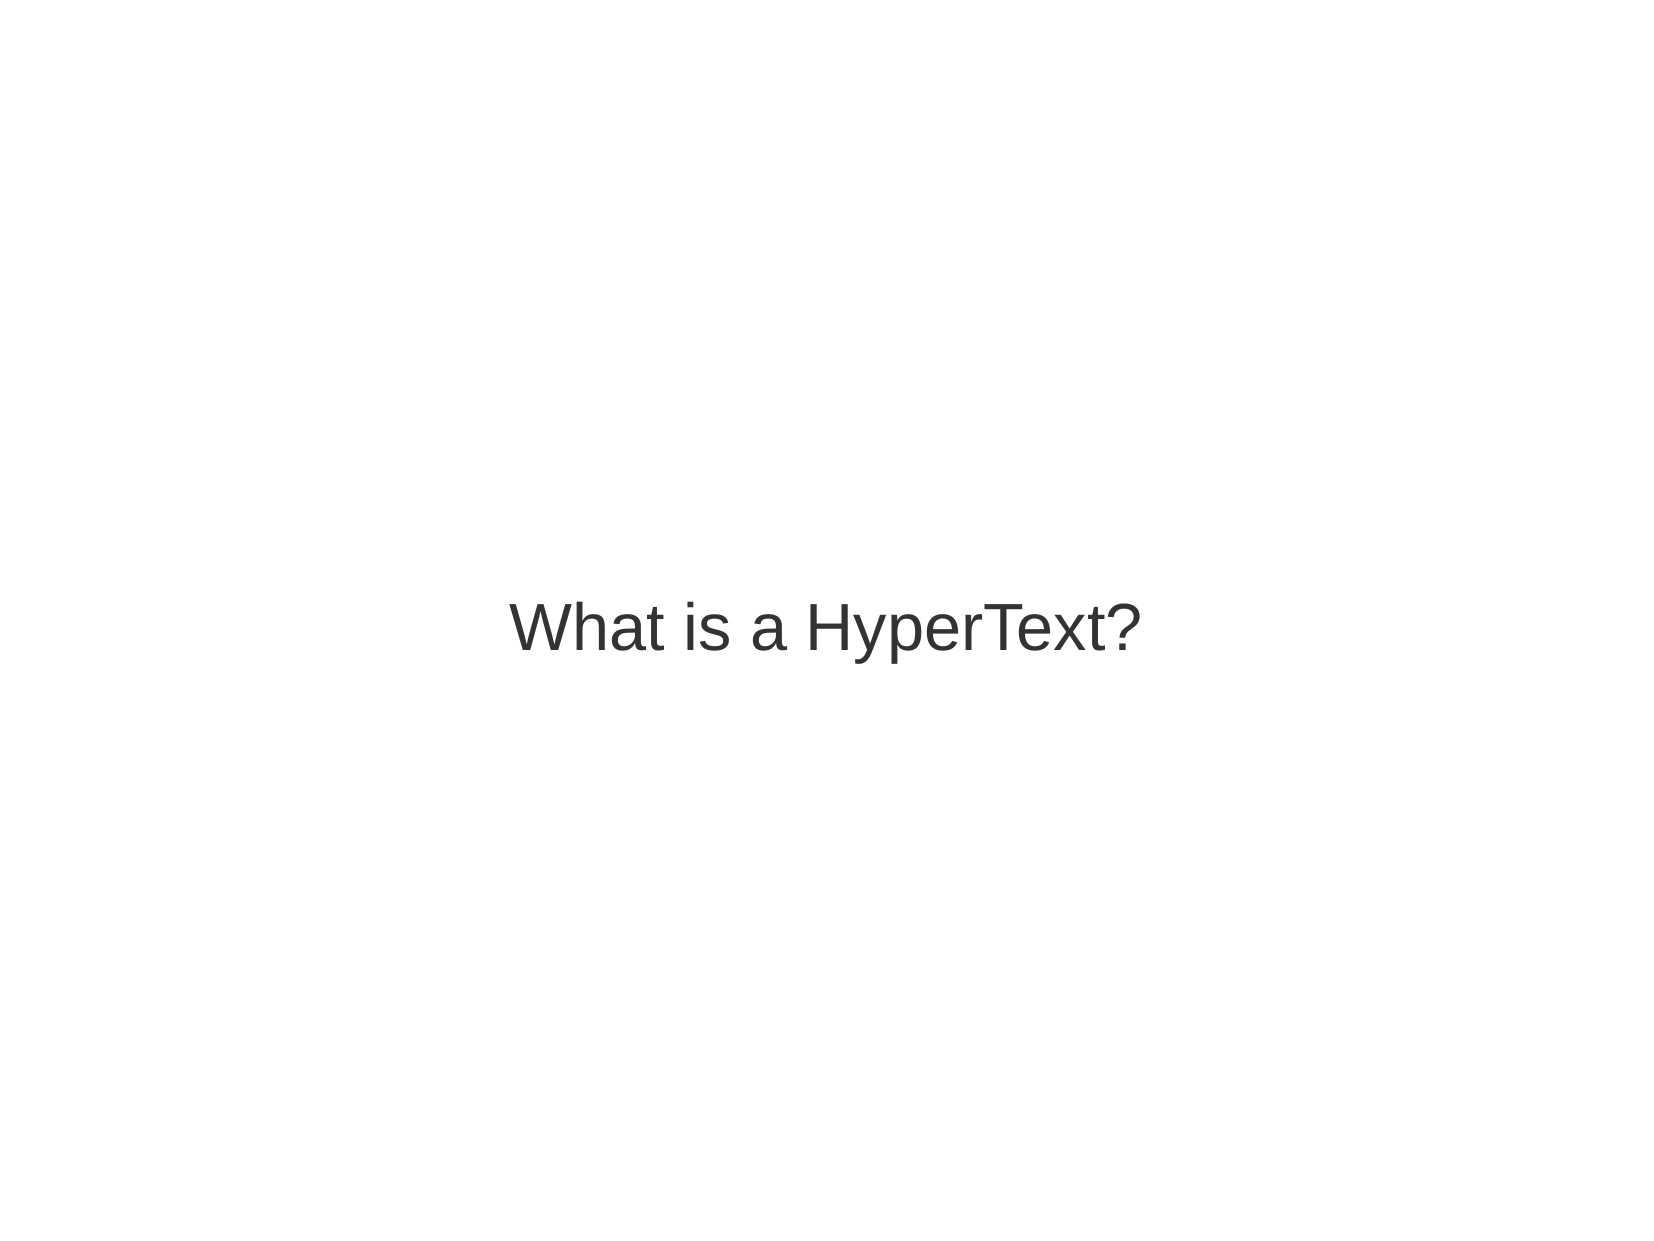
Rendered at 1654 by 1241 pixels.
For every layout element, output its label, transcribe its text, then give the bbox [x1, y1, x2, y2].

subtitle What is a HyperText? [82, 49, 1571, 1205]
